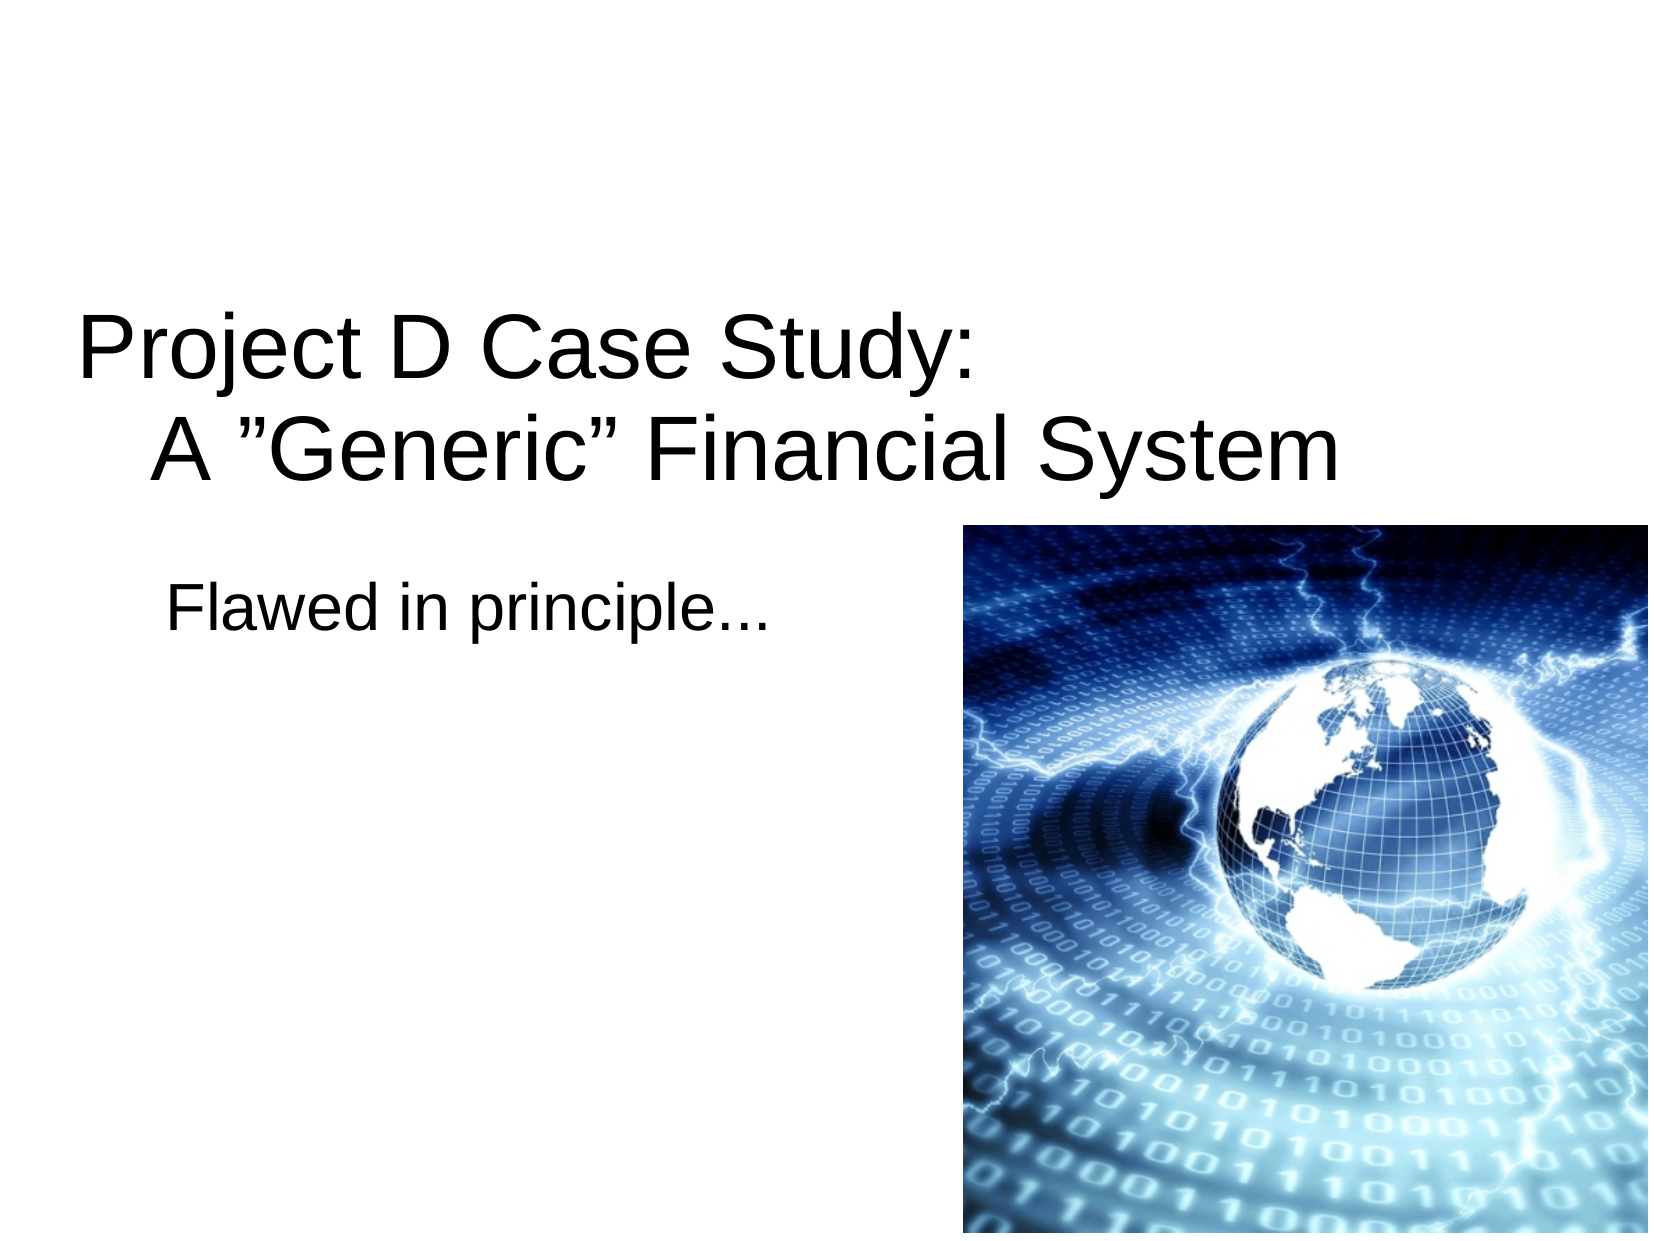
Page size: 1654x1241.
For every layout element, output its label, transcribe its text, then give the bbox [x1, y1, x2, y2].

list Flawed in principle... [147, 569, 1004, 703]
title Project D Case Study: A ”Generic” Financial System [76, 295, 1613, 501]
picture [963, 525, 1648, 1233]
